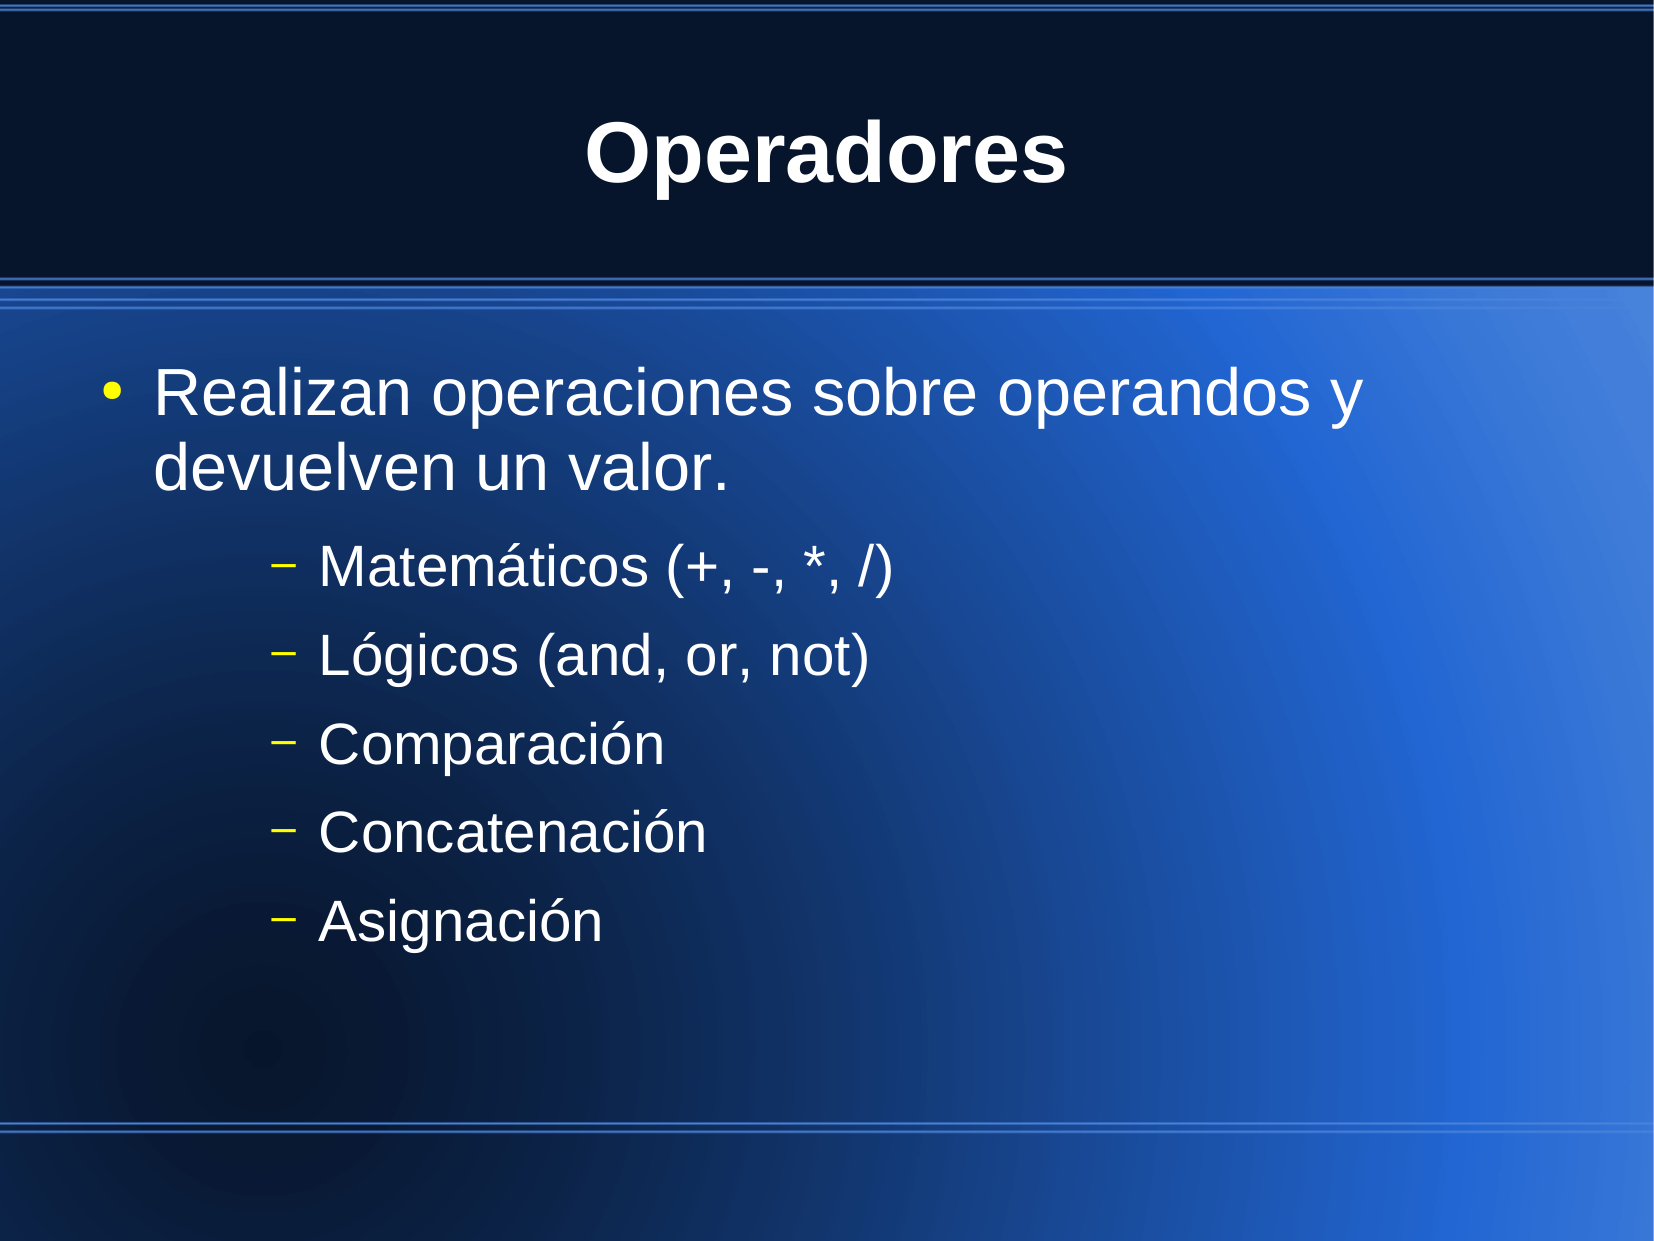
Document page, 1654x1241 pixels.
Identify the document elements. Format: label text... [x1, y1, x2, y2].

title Operadores [82, 49, 1571, 257]
list Realizan operaciones sobre operandos y devuelven un valor. Matemáticos (+, -, *, /) Lógicos (and, or, not) Comparación Concatenación Asignación [82, 355, 1571, 1075]
picture [0, 0, 1654, 1241]
